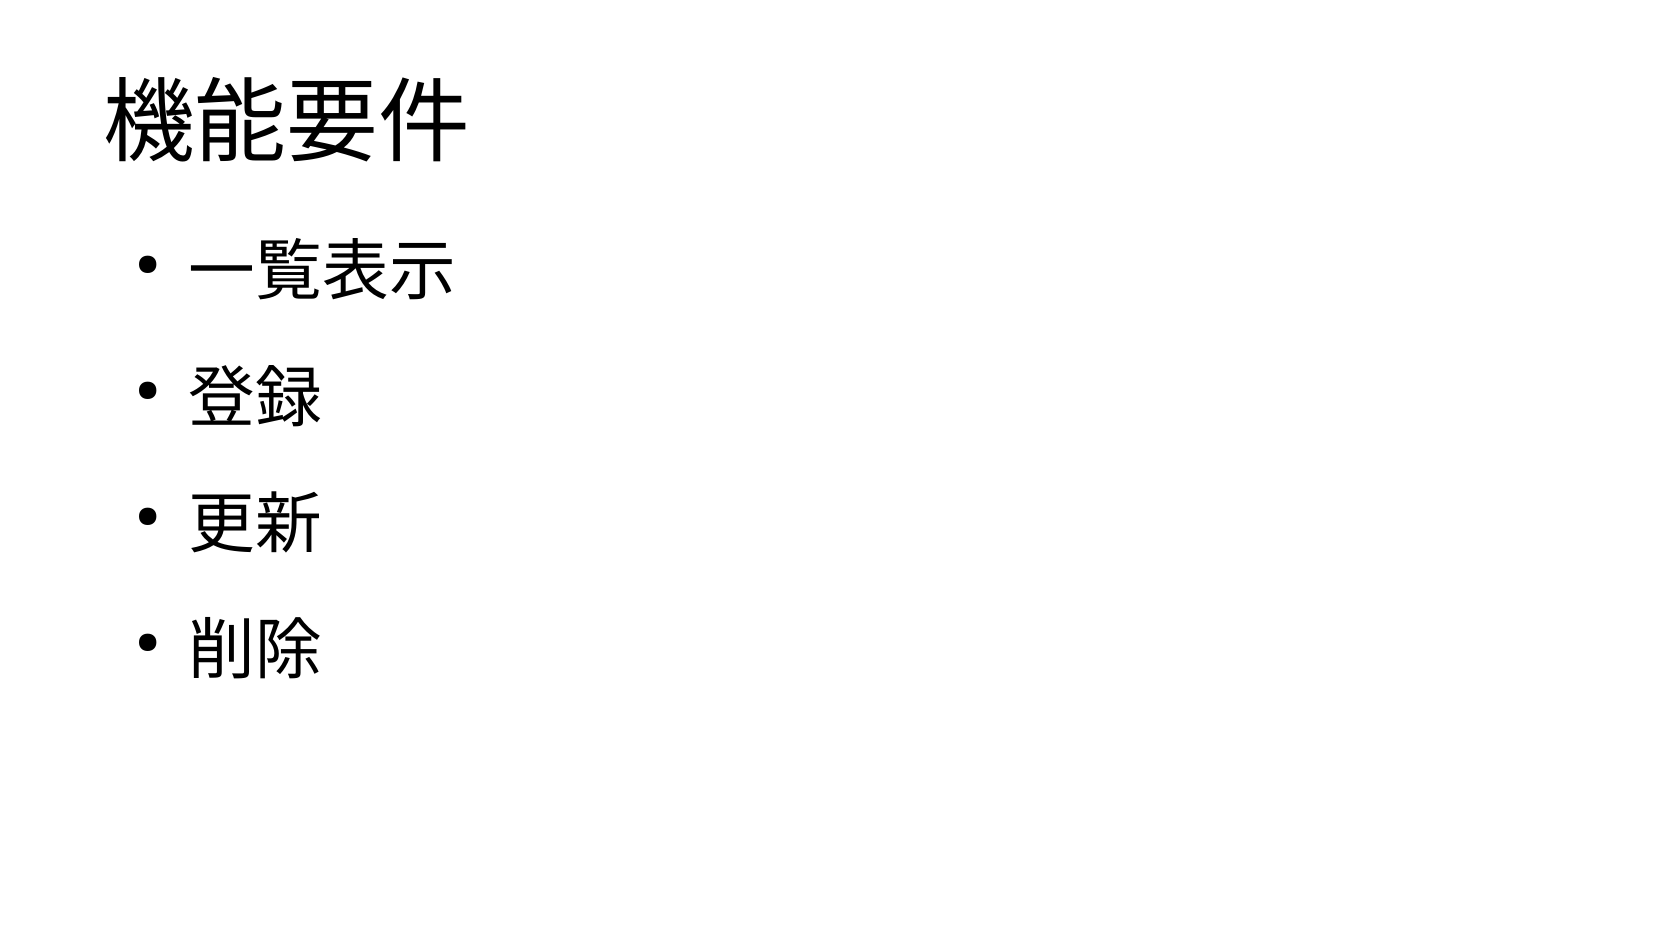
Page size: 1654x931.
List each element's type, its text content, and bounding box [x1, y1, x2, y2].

title 機能要件 [82, 37, 1571, 193]
list 一覧表示 登録 更新 削除 [118, 217, 1571, 758]
